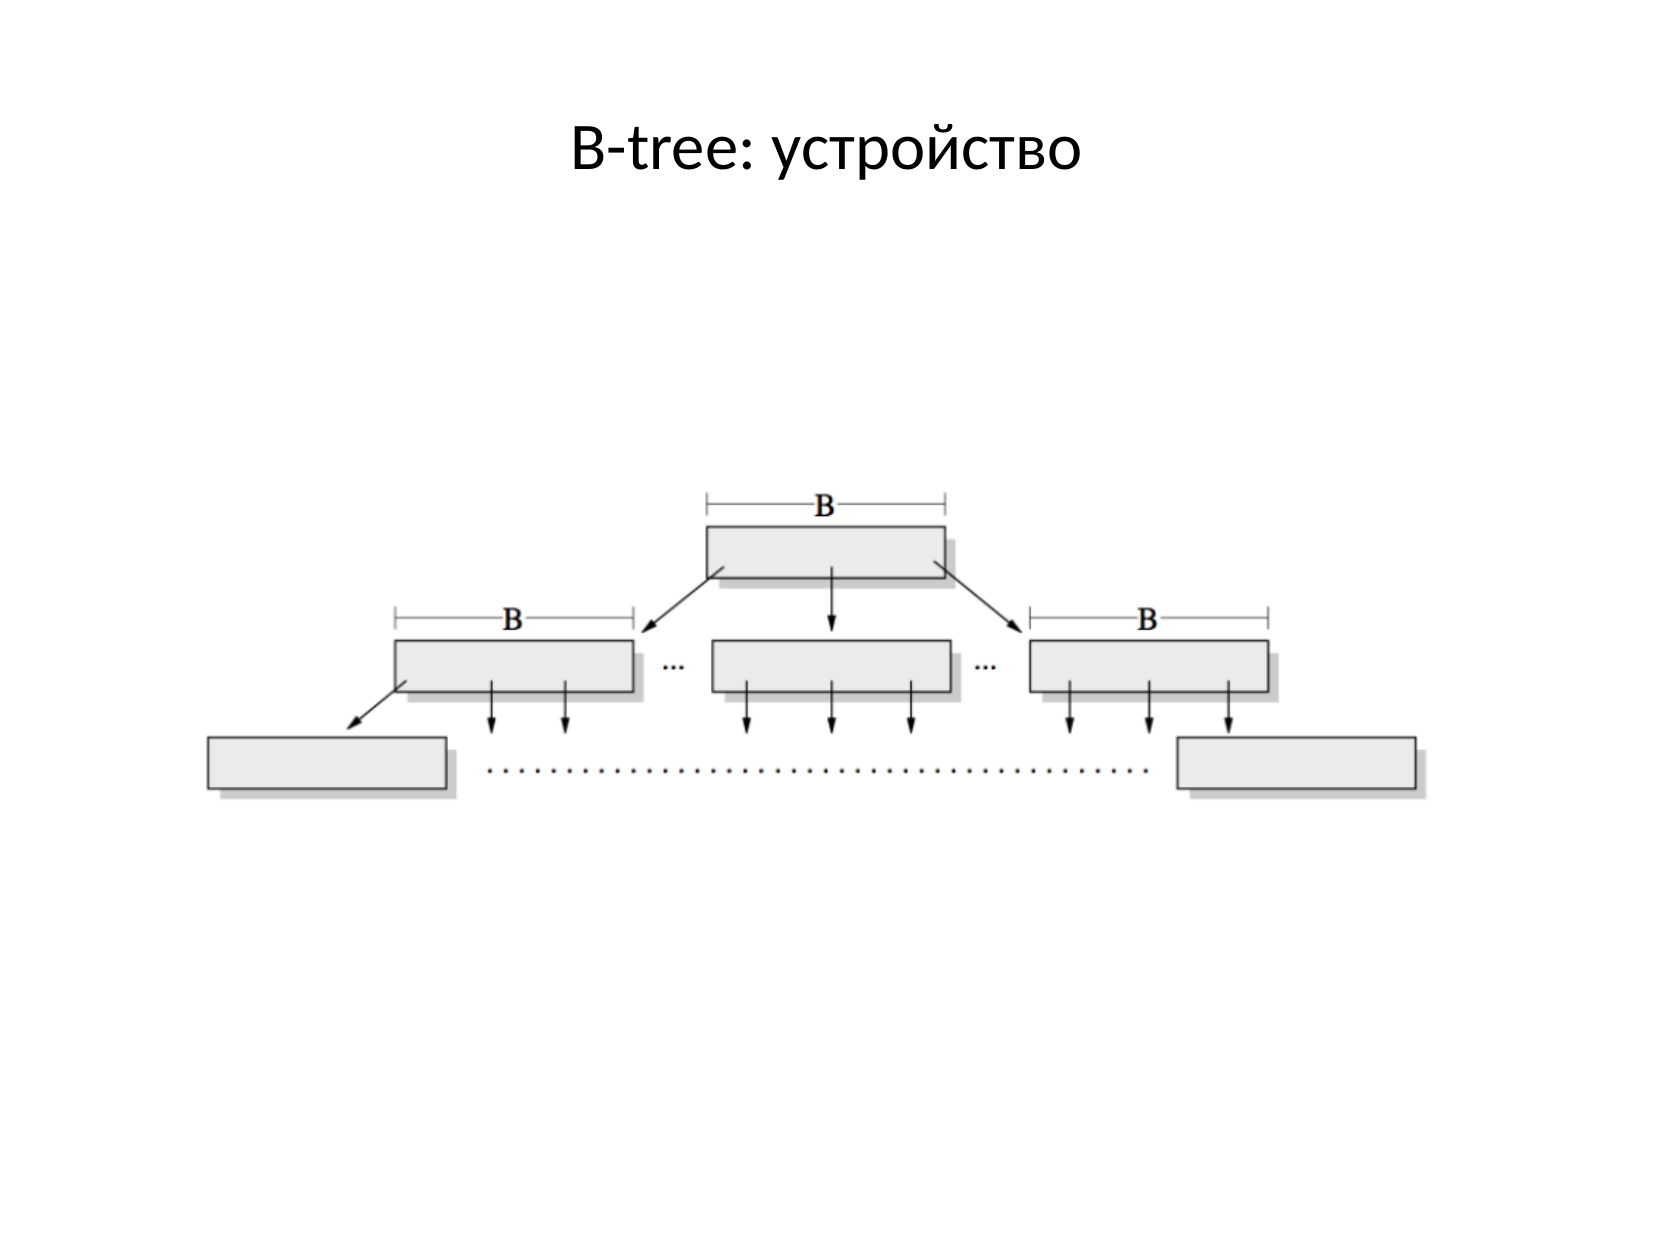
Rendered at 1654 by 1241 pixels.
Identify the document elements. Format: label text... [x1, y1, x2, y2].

title B-tree: устройство [82, 49, 1571, 257]
picture [145, 421, 1505, 880]
